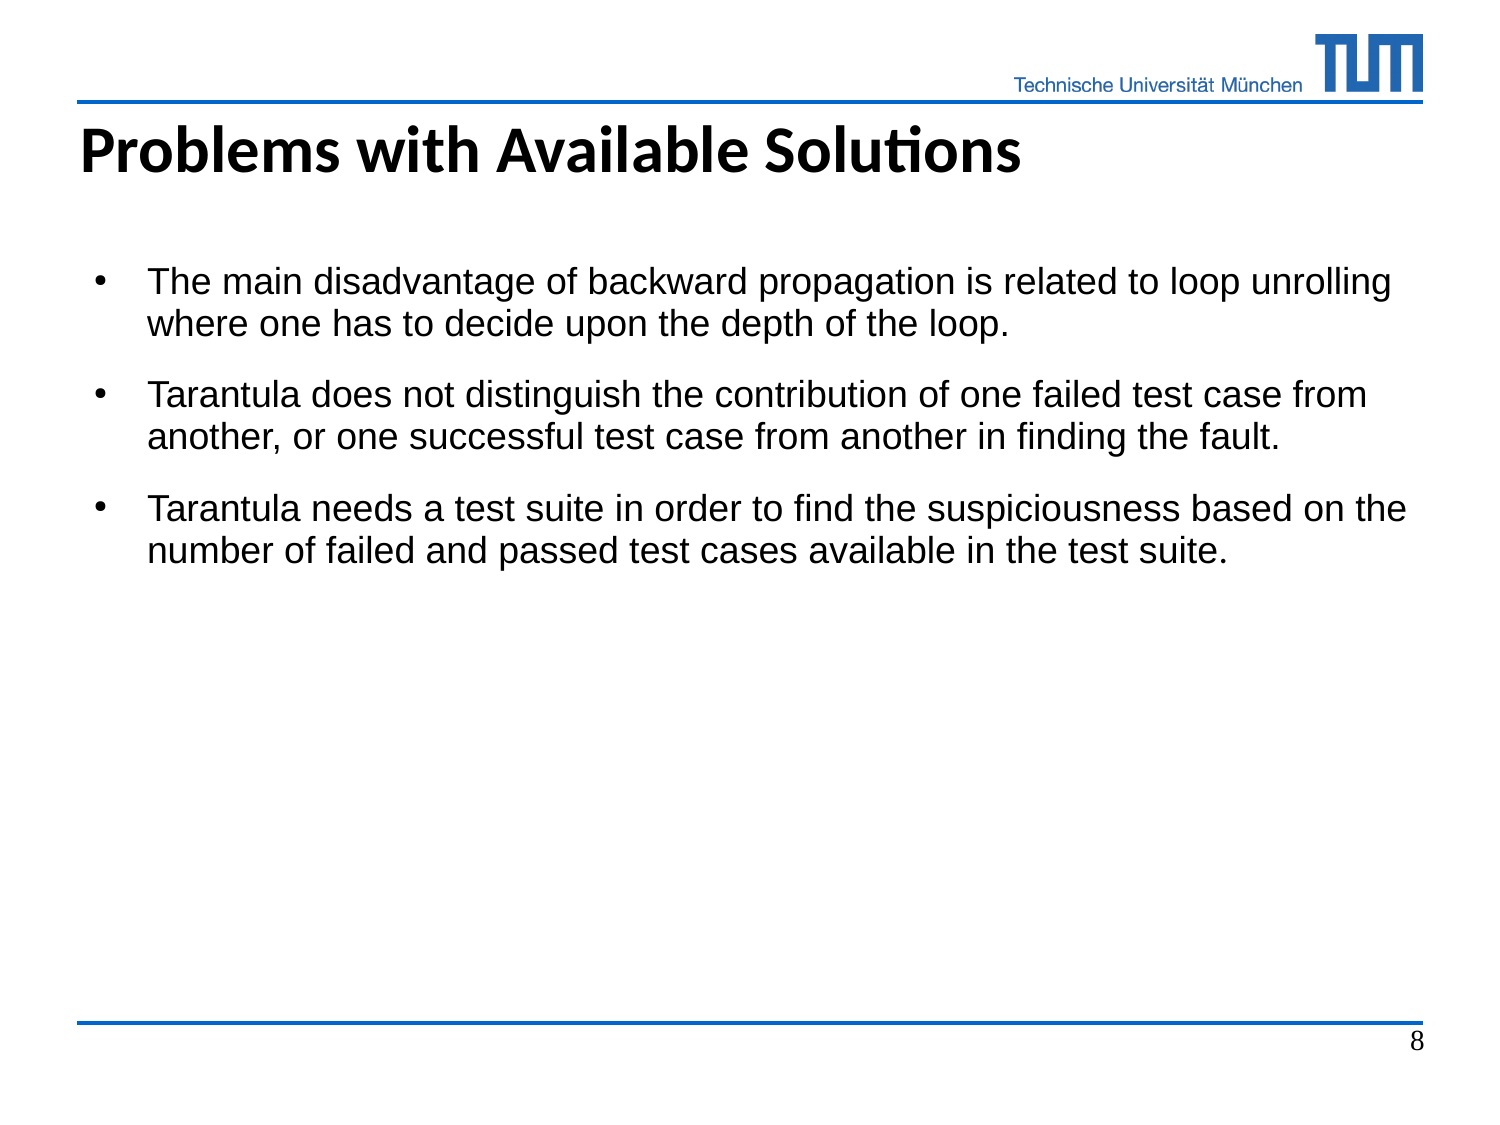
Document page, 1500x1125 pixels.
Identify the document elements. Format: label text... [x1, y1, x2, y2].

picture [1014, 34, 1423, 92]
list The main disadvantage of backward propagation is related to loop unrolling where one has to decide upon the depth of the loop. Tarantula does not distinguish the contribution of one failed test case from another, or one successful test case from another in finding the fault. Tarantula needs a test suite in order to find the suspiciousness based on the number of failed and passed test cases available in the test suite. [76, 260, 1413, 913]
title Problems with Available Solutions [80, 112, 1404, 200]
